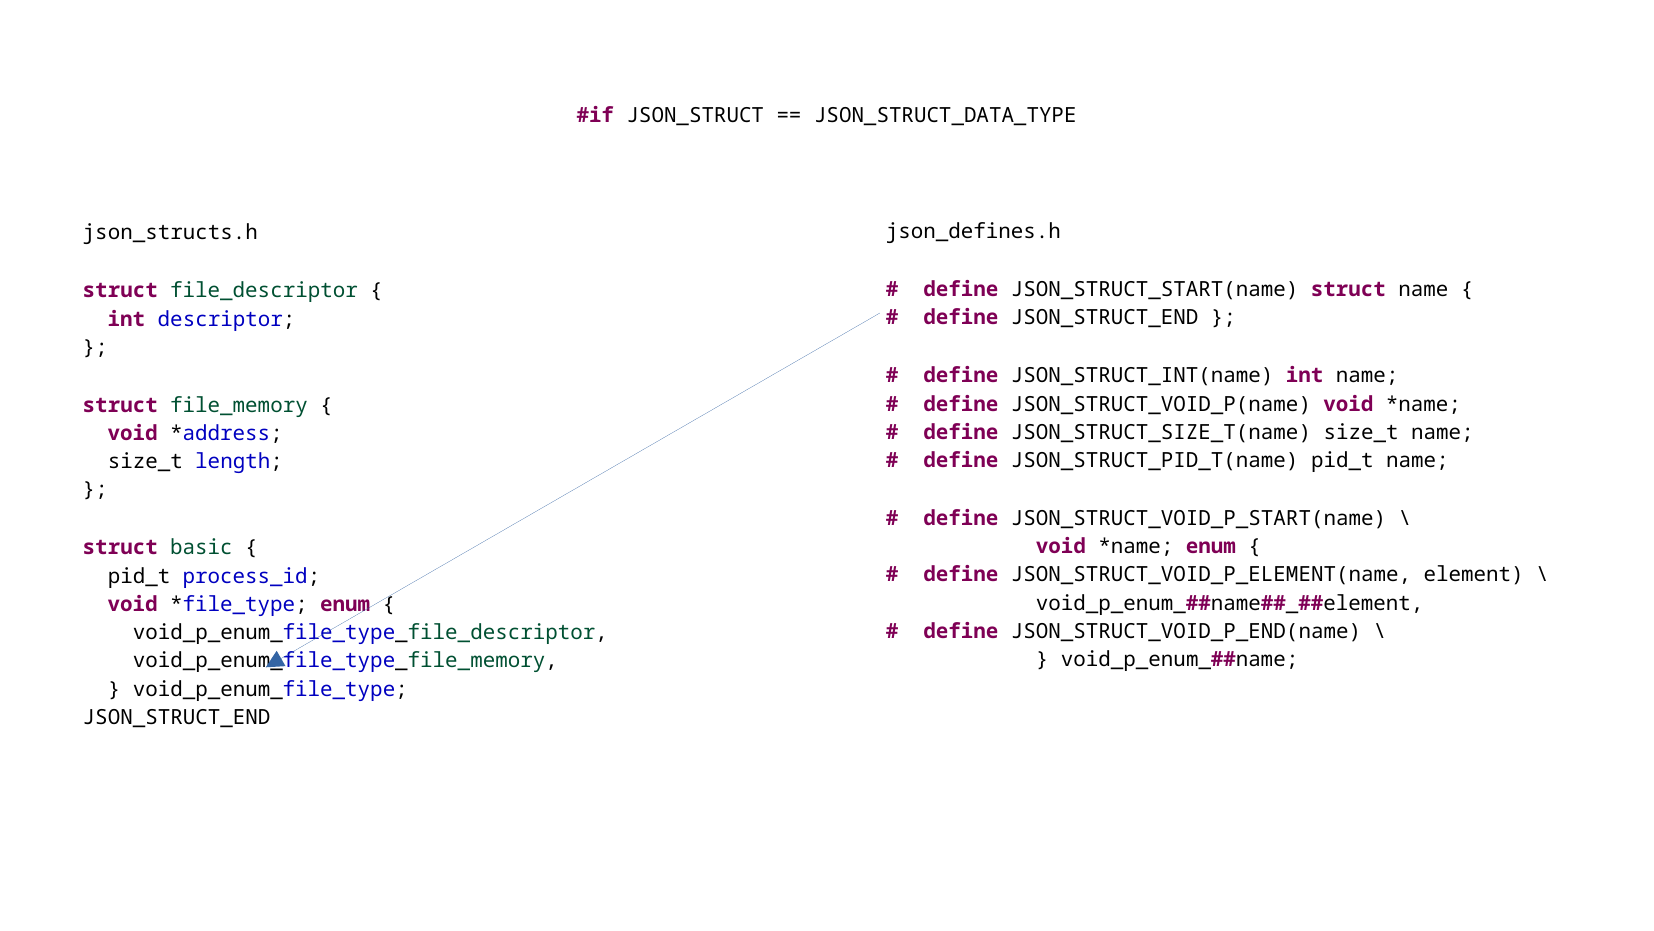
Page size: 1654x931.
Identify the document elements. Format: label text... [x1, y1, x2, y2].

list json_defines.h # define JSON_STRUCT_START(name) struct name { # define JSON_STRUCT_END }; # define JSON_STRUCT_INT(name) int name; # define JSON_STRUCT_VOID_P(name) void *name; # define JSON_STRUCT_SIZE_T(name) size_t name; # define JSON_STRUCT_PID_T(name) pid_t name; # define JSON_STRUCT_VOID_P_START(name) \ void *name; enum { # define JSON_STRUCT_VOID_P_ELEMENT(name, element) \ void_p_enum_##name##_##element, # define JSON_STRUCT_VOID_P_END(name) \ } void_p_enum_##name; [885, 216, 1571, 756]
title #if JSON_STRUCT == JSON_STRUCT_DATA_TYPE [82, 37, 1571, 193]
list json_structs.h struct file_descriptor { int descriptor; }; struct file_memory { void *address; size_t length; }; struct basic { pid_t process_id; void *file_type; enum { void_p_enum_file_type_file_descriptor, void_p_enum_file_type_file_memory, } void_p_enum_file_type; JSON_STRUCT_END [82, 217, 827, 758]
